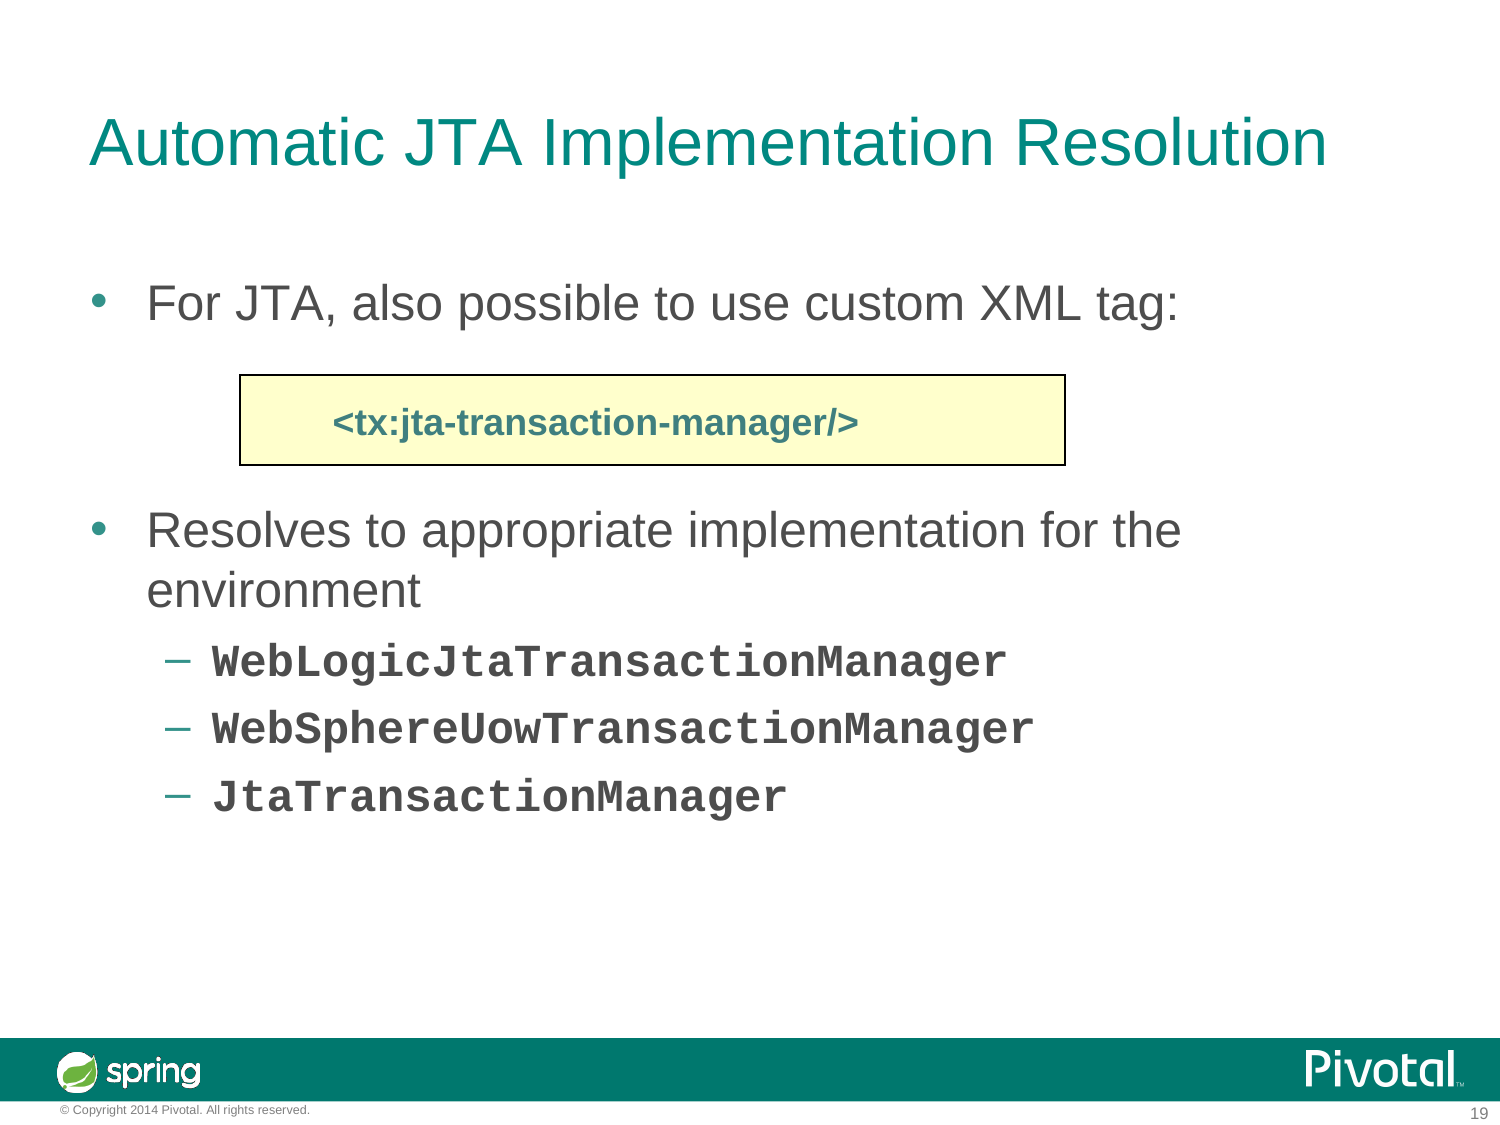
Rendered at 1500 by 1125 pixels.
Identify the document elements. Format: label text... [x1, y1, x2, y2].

text_box <tx:jta-transaction-manager/> [240, 375, 1066, 465]
title Automatic JTA Implementation Resolution [75, 44, 1426, 233]
picture [32, 1041, 210, 1103]
list For JTA, also possible to use custom XML tag: Resolves to appropriate implementation for the environment WebLogicJtaTransactionManager WebSphereUowTransactionManager JtaTransactionManager [75, 262, 1426, 1005]
picture [1306, 1050, 1464, 1087]
